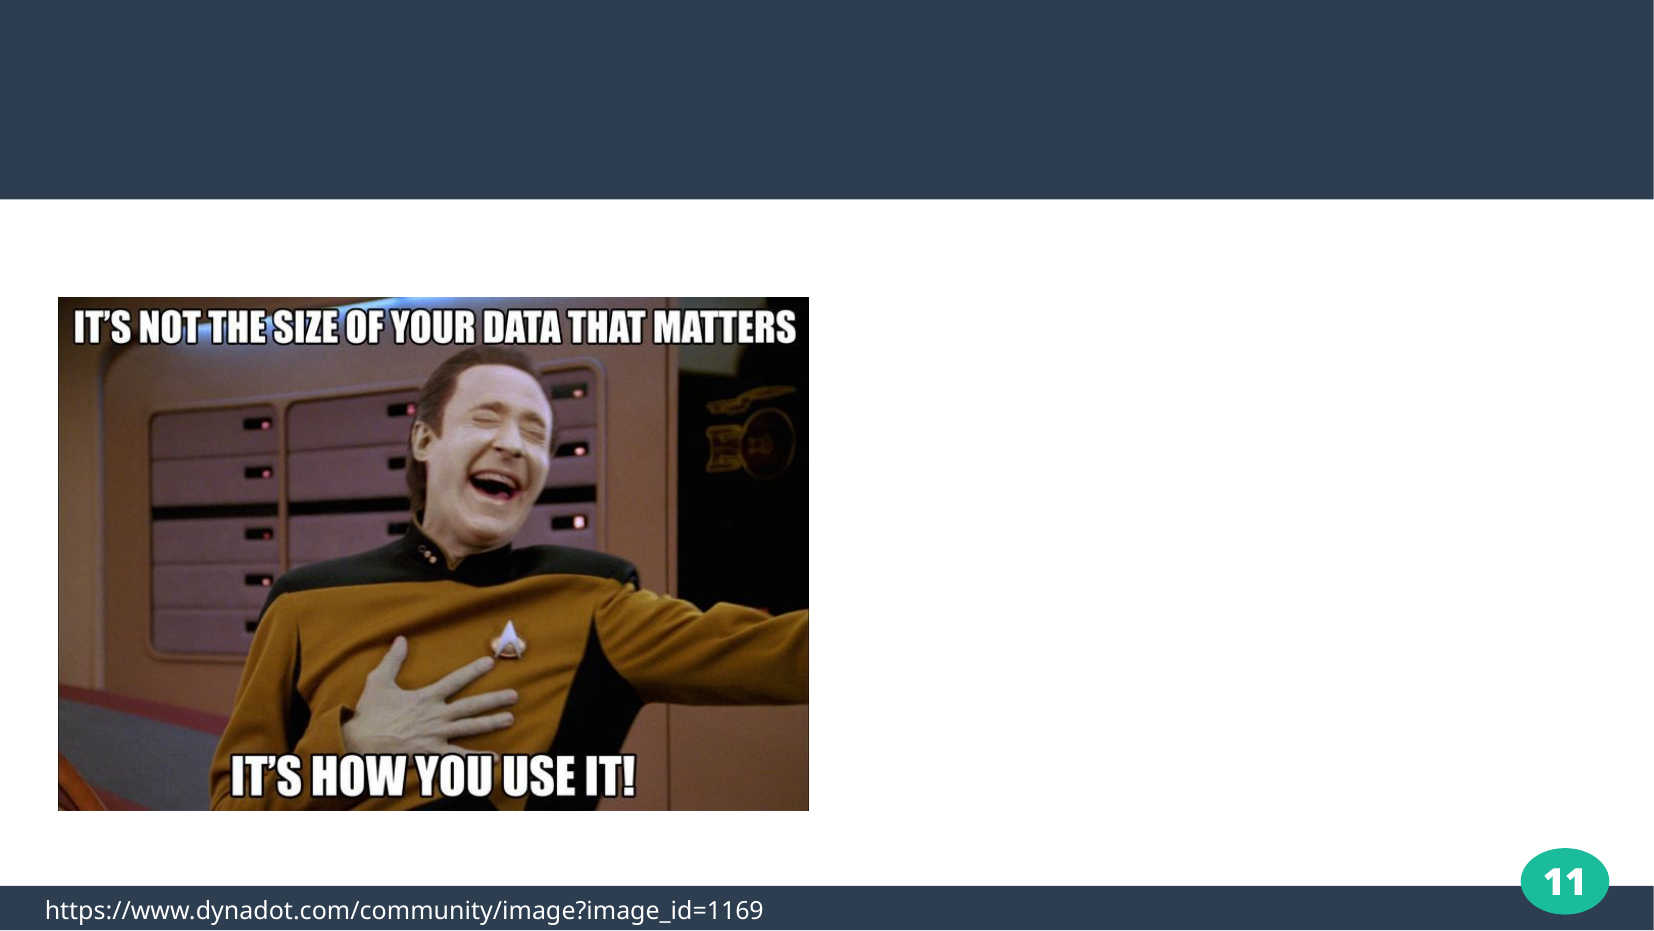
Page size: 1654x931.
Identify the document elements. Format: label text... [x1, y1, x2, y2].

text_box https://www.dynadot.com/community/image?image_id=1169 [30, 885, 1111, 931]
picture [58, 297, 809, 811]
